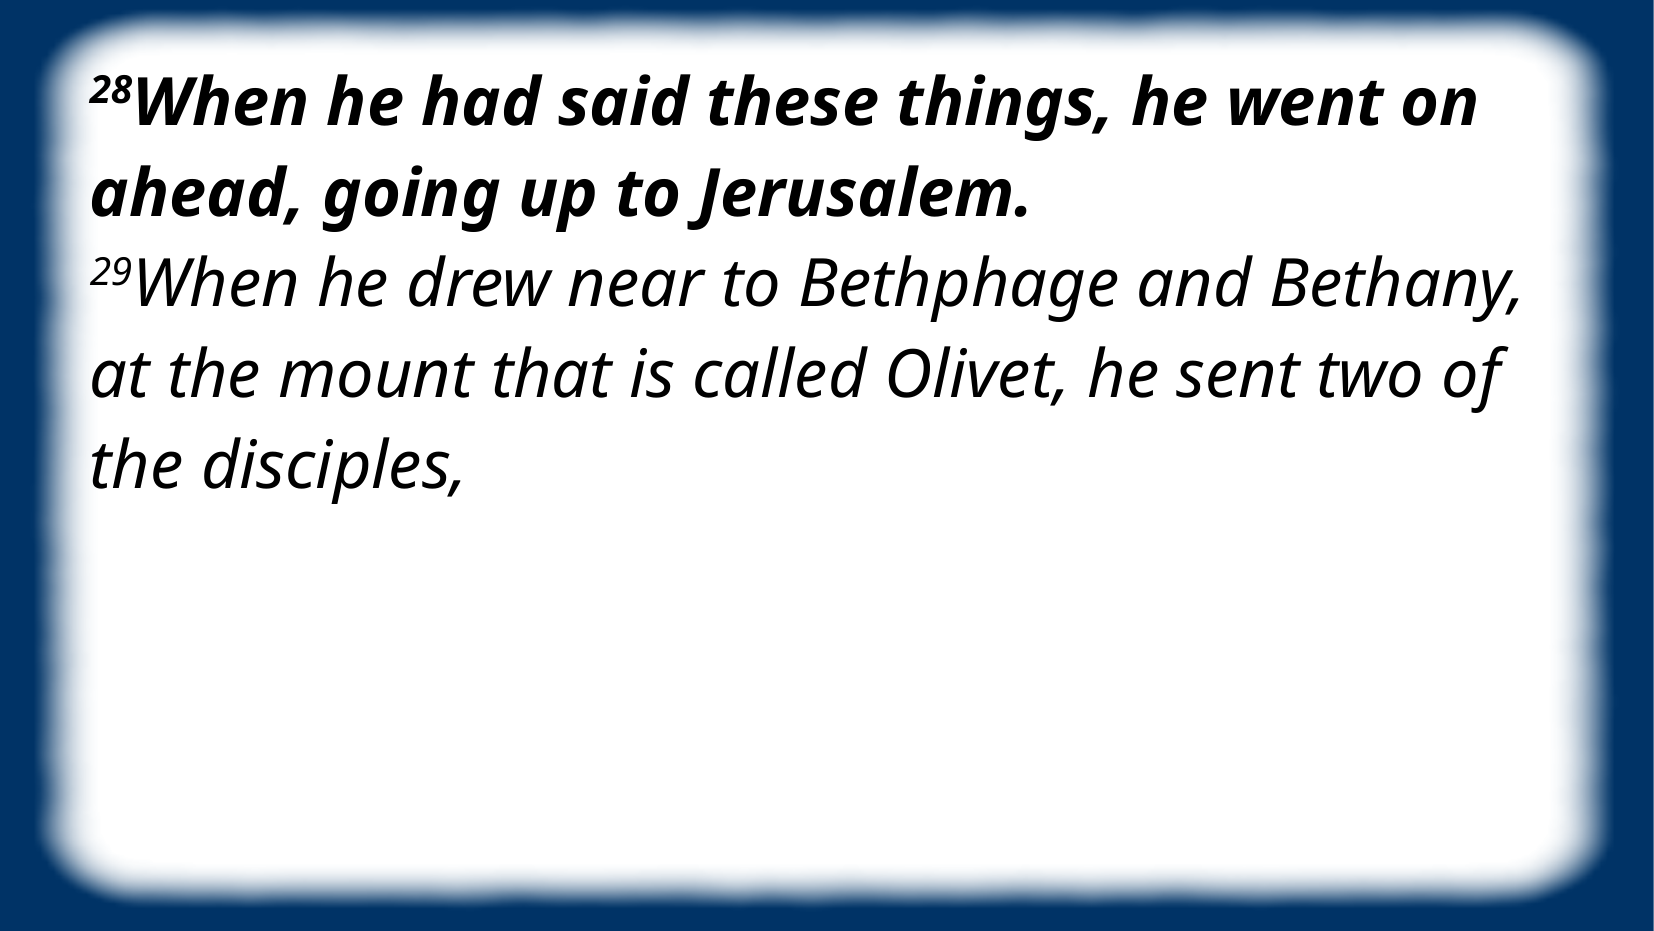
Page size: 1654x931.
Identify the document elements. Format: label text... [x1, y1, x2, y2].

picture [0, 0, 1654, 931]
text_box 28When he had said these things, he went on ahead, going up to Jerusalem. 29When he drew near to Bethphage and Bethany, at the mount that is called Olivet, he sent two of the disciples, [75, 46, 1576, 506]
